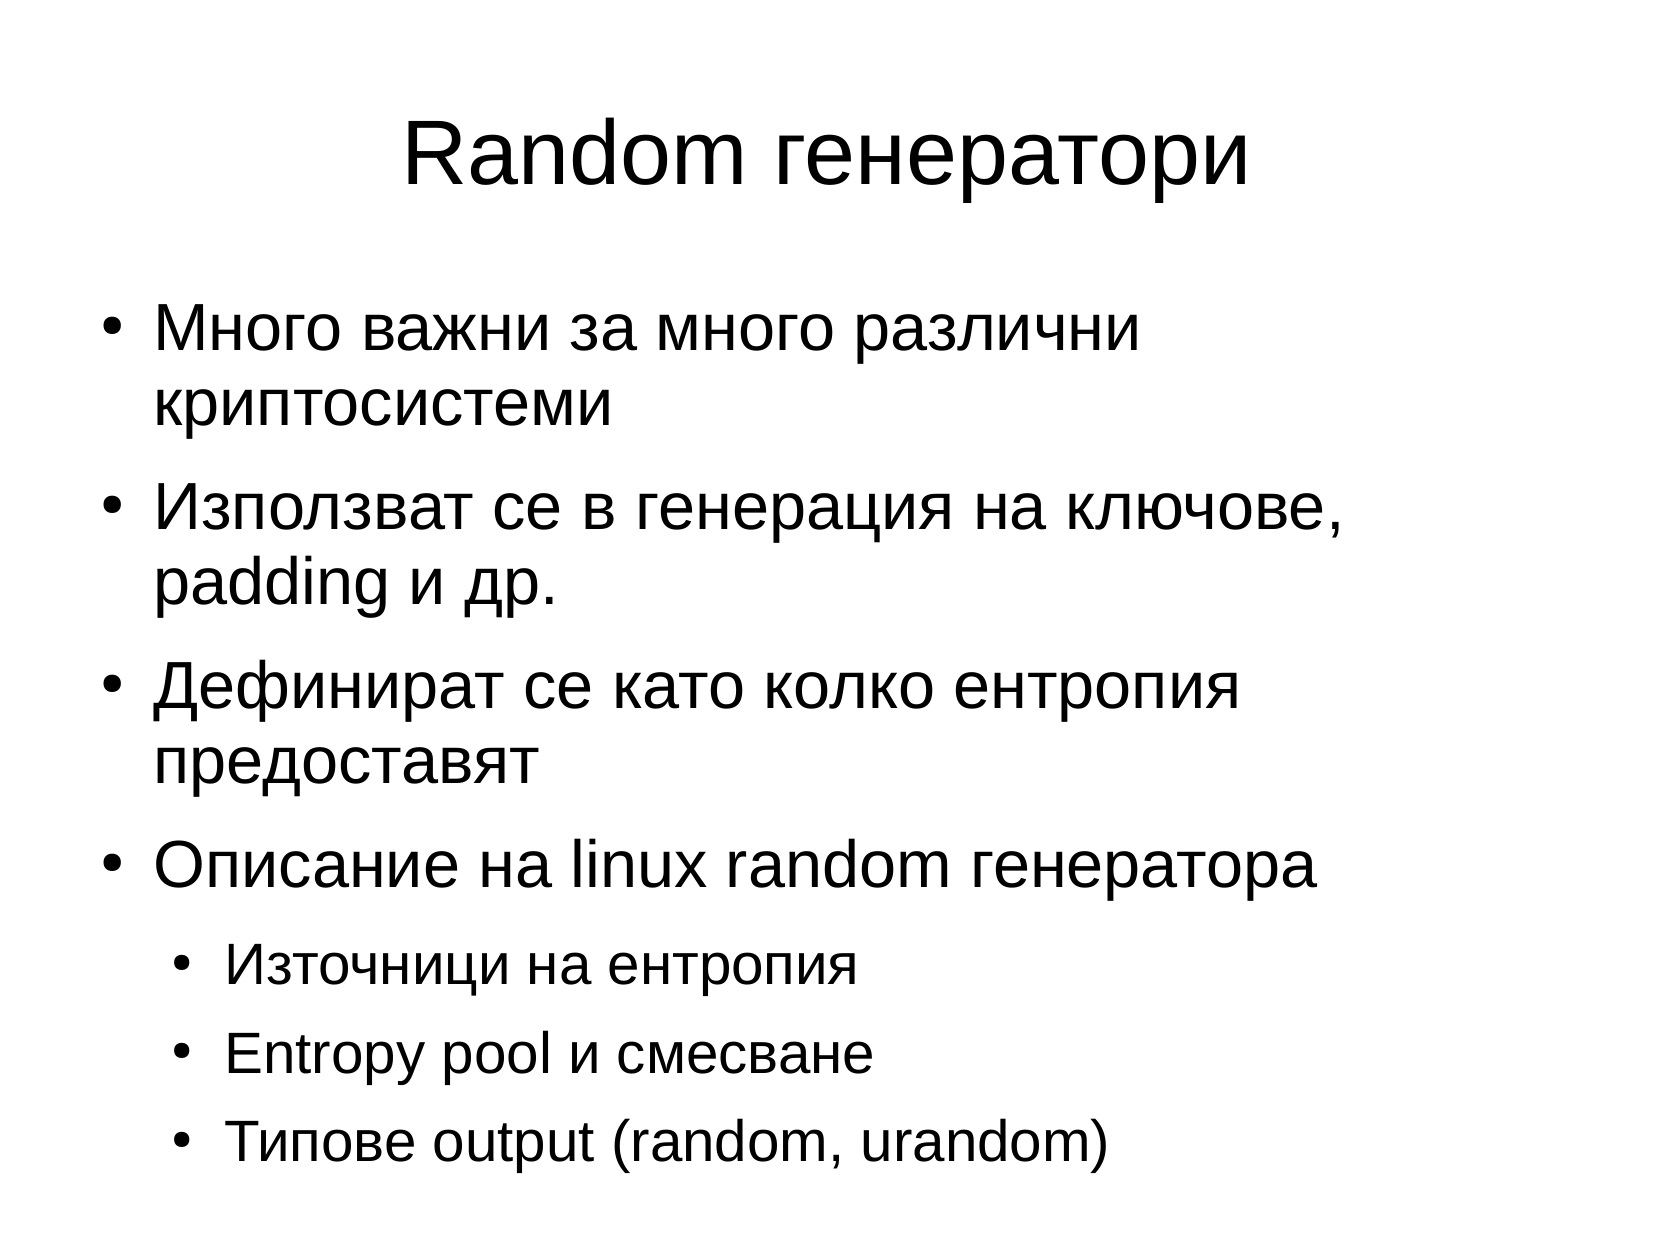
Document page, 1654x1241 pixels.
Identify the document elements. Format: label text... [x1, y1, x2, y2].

title Random генератори [82, 56, 1571, 250]
list Много важни за много различни криптосистеми Използват се в генерация на ключове, padding и др. Дефинират се като колко ентропия предоставят Описание на linux random генератора Източници на ентропия Entropy pool и смесване Типове output (random, urandom) [82, 290, 1571, 1109]
